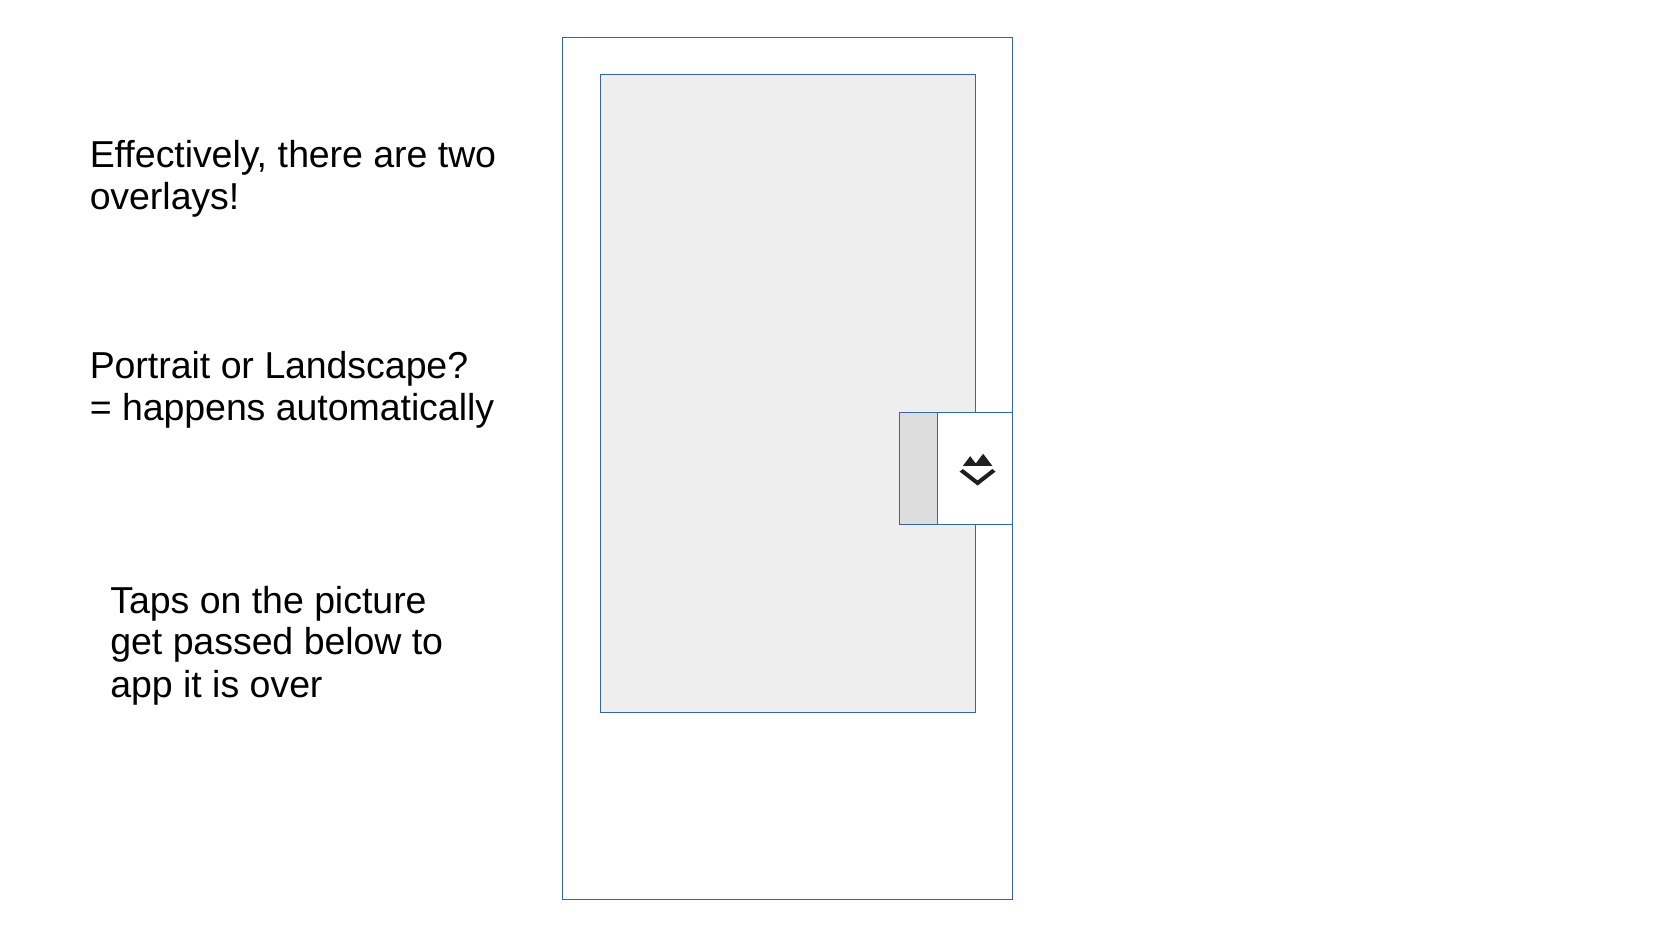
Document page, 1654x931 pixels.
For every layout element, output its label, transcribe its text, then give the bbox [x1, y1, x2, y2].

text_box Taps on the picture get passed below to app it is over [95, 571, 488, 713]
picture [958, 451, 998, 491]
text_box Effectively, there are two overlays! [75, 126, 523, 226]
text_box Portrait or Landscape? = happens automatically [75, 337, 511, 437]
text_box [562, 37, 1013, 900]
